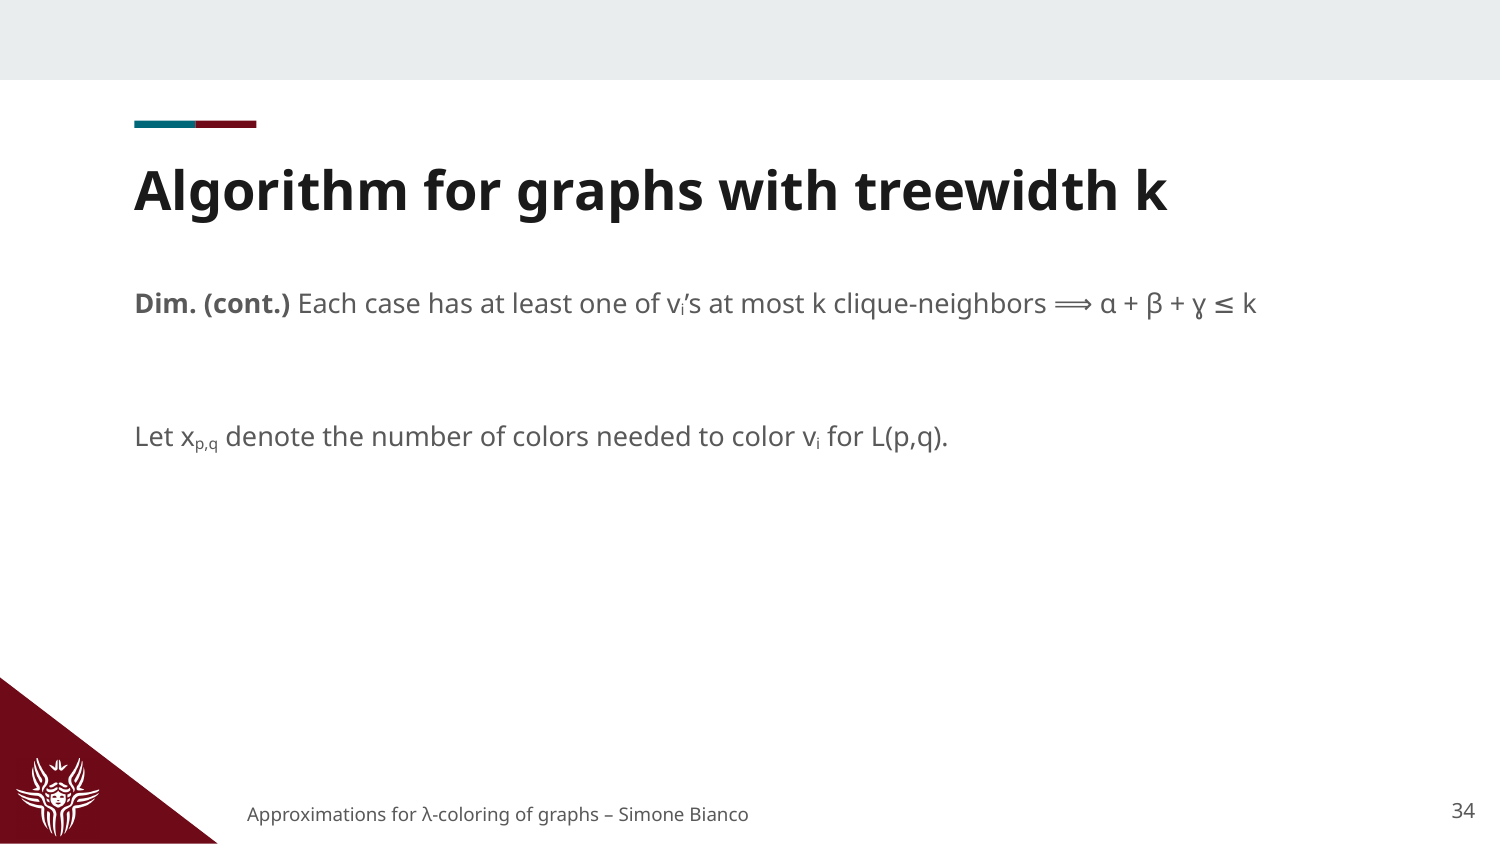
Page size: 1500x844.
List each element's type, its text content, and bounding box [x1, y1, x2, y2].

slide_number <number> [1400, 779, 1491, 844]
title Algorithm for graphs with treewidth k [119, 141, 1381, 230]
picture [16, 758, 100, 839]
text_box Approximations for λ-coloring of graphs – Simone Bianco [232, 783, 1193, 839]
list Dim. (cont.) Each case has at least one of vi’s at most k clique-neighbors ⟹ ɑ + β + ɣ ≤ k Let xp,q denote the number of colors needed to color vi for L(p,q). [119, 266, 1418, 637]
